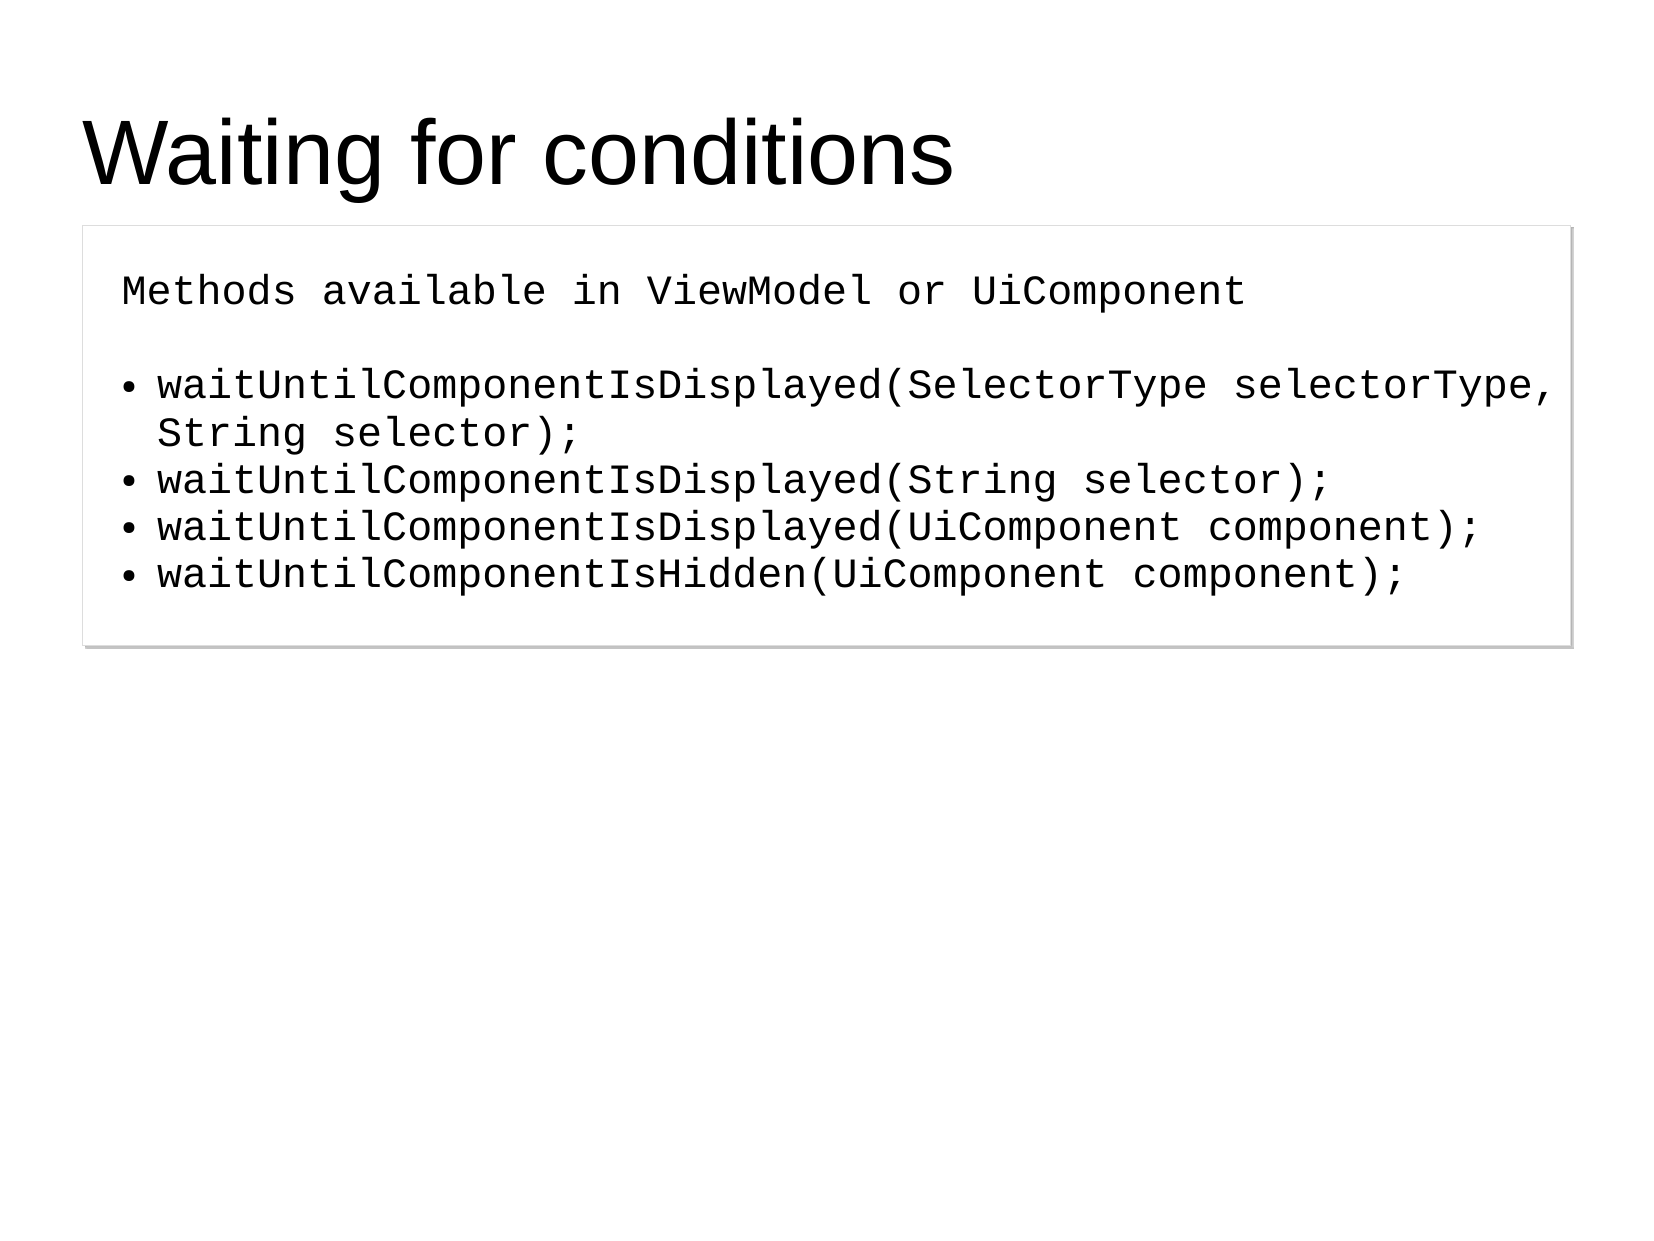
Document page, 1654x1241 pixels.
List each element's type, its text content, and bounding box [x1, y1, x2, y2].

subtitle Methods available in ViewModel or UiComponent waitUntilComponentIsDisplayed(SelectorType selectorType, String selector); waitUntilComponentIsDisplayed(String selector); waitUntilComponentIsDisplayed(UiComponent component); waitUntilComponentIsHidden(UiComponent component); [82, 225, 1571, 646]
title Waiting for conditions [82, 49, 1571, 225]
